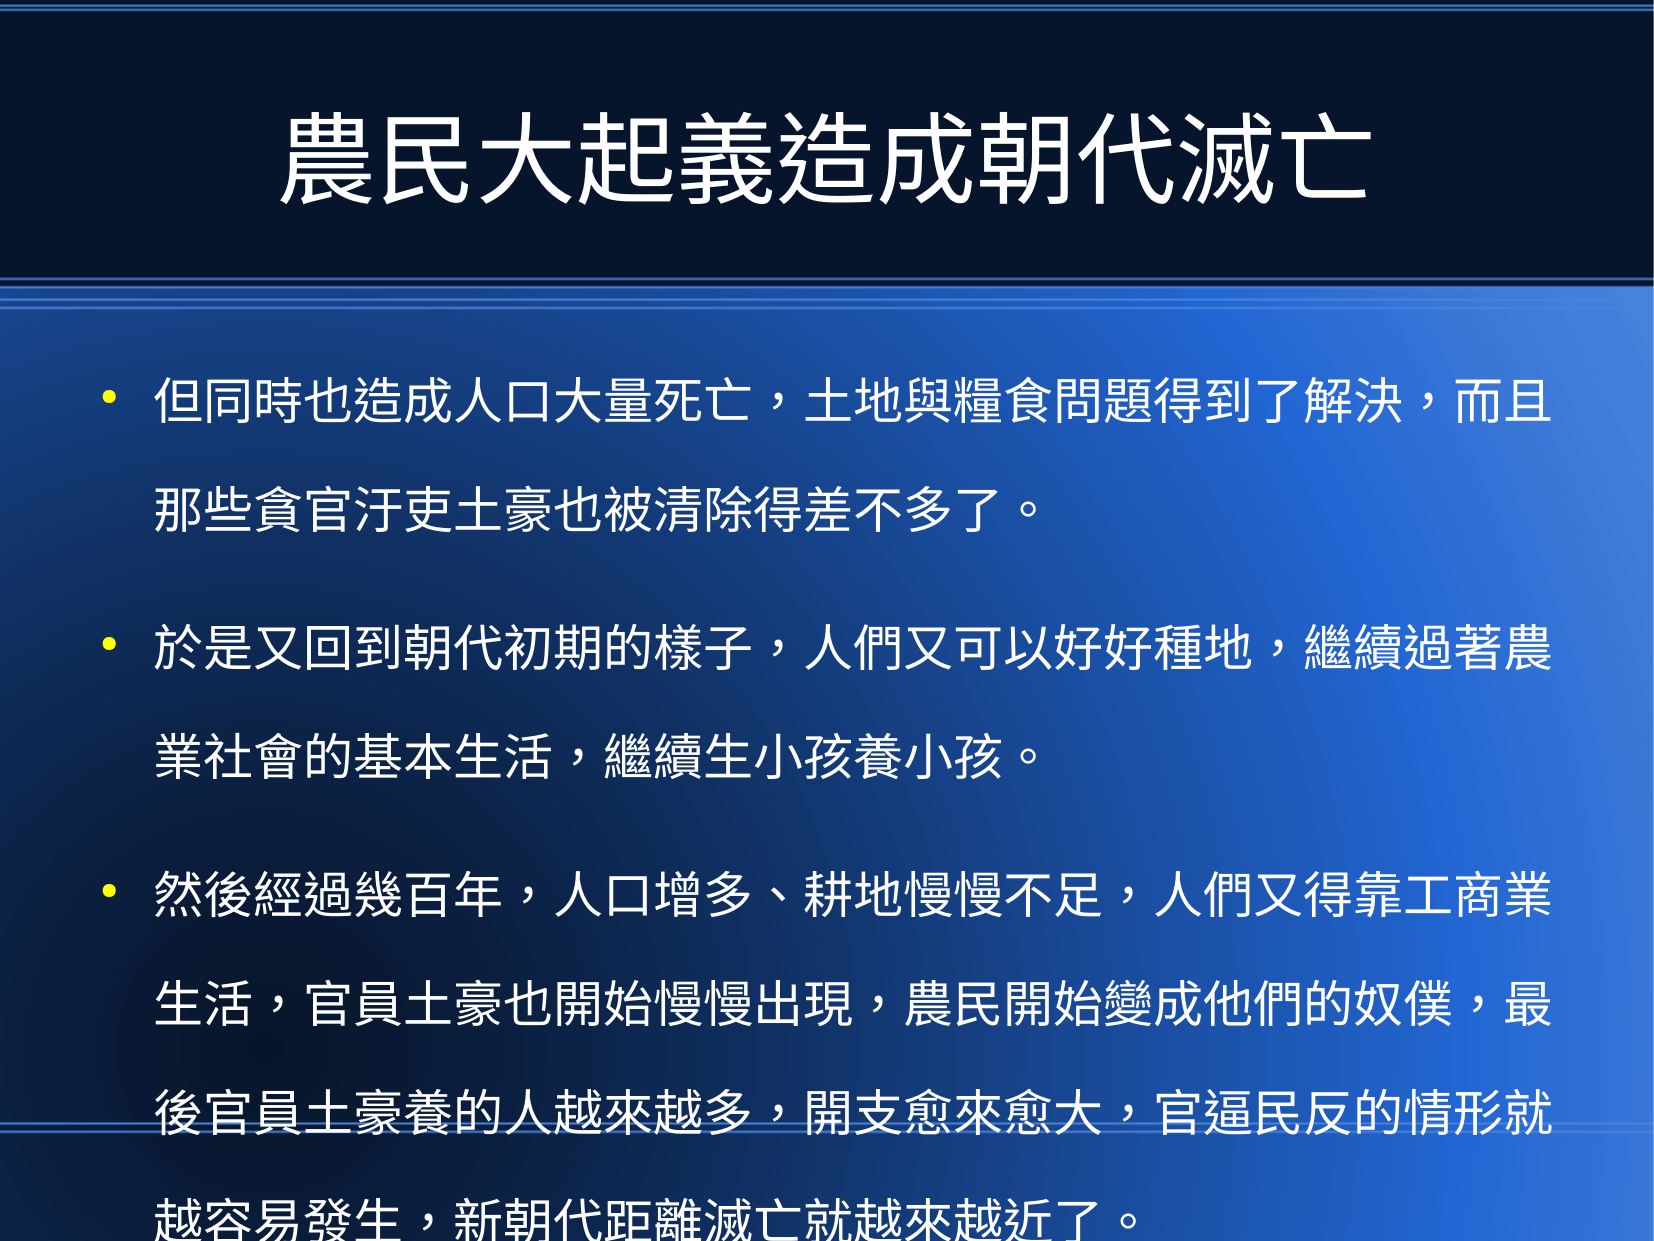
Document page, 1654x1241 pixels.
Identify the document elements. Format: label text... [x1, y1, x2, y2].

picture [0, 0, 1654, 1241]
title 農民大起義造成朝代滅亡 [82, 49, 1571, 257]
list 但同時也造成人口大量死亡，土地與糧食問題得到了解決，而且那些貪官汙吏土豪也被清除得差不多了。 於是又回到朝代初期的樣子，人們又可以好好種地，繼續過著農業社會的基本生活，繼續生小孩養小孩。 然後經過幾百年，人口增多、耕地慢慢不足，人們又得靠工商業生活，官員土豪也開始慢慢出現，農民開始變成他們的奴僕，最後官員土豪養的人越來越多，開支愈來愈大，官逼民反的情形就越容易發生，新朝代距離滅亡就越來越近了。 [82, 325, 1571, 1241]
